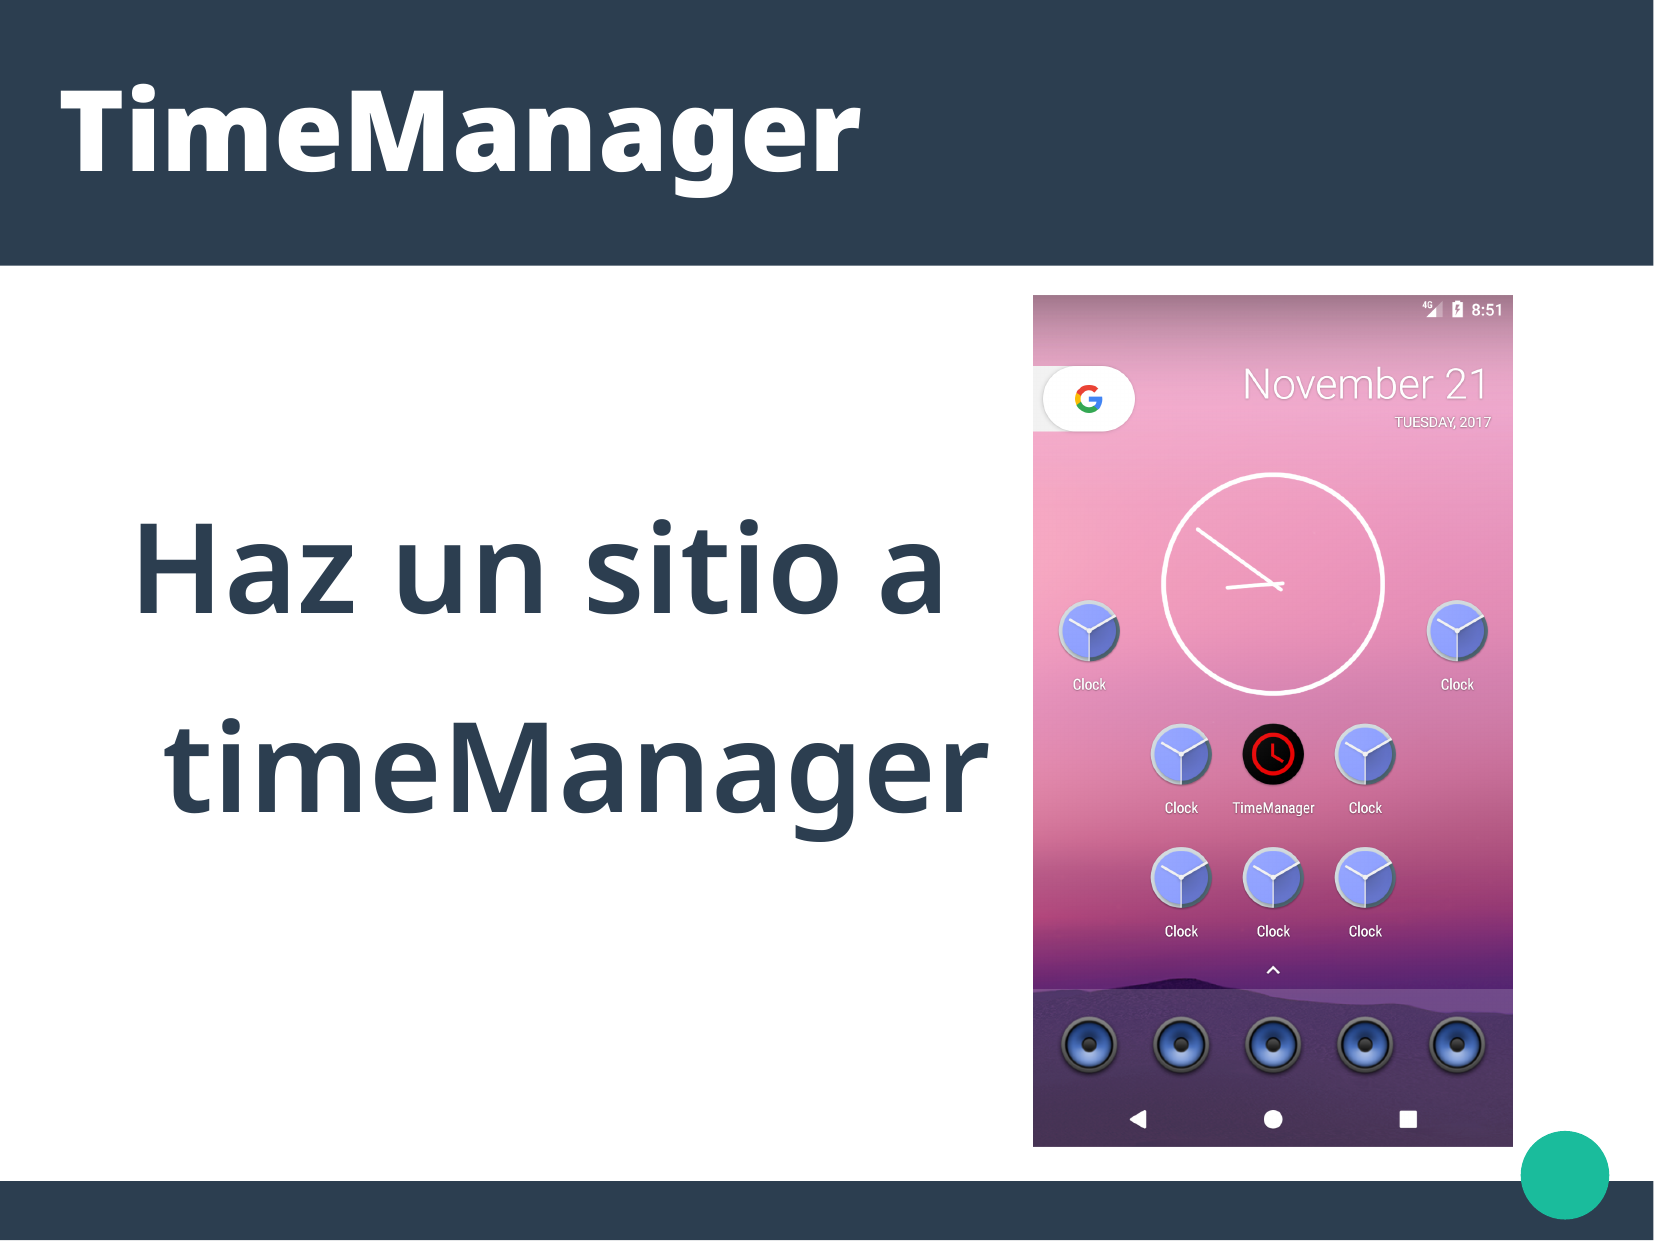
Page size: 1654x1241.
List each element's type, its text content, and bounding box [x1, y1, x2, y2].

title TimeManager [59, 49, 1595, 207]
picture [1033, 295, 1513, 1147]
list Haz un sitio a timeManager [59, 324, 1595, 1152]
